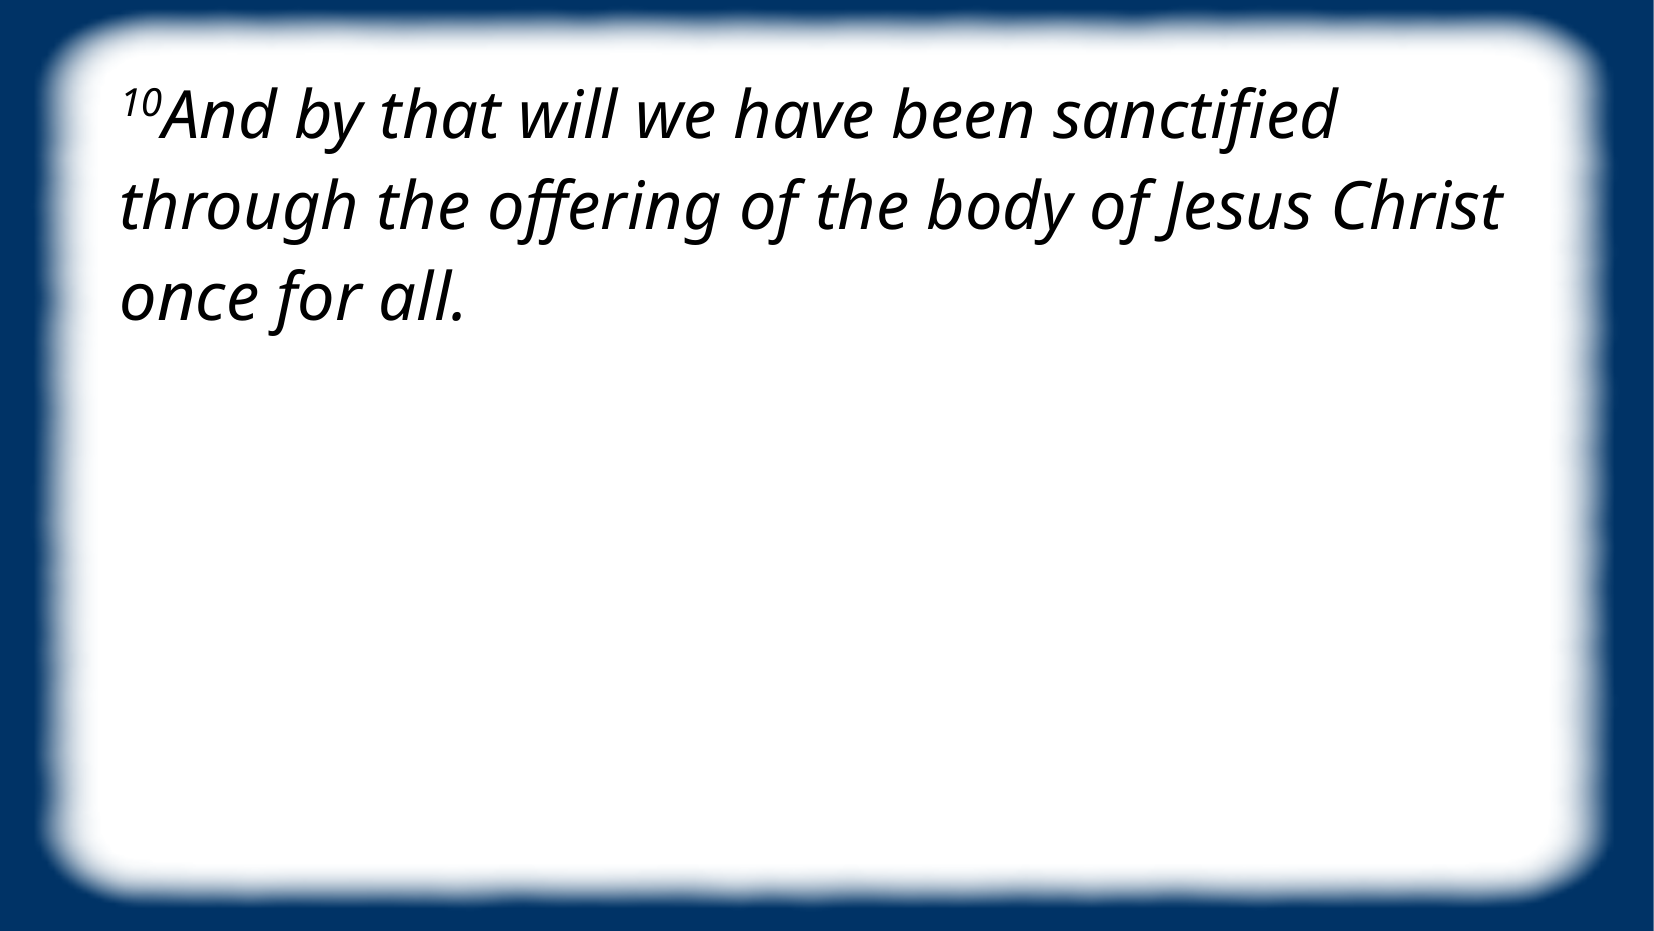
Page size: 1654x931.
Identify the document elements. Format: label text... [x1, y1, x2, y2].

picture [0, 0, 1654, 931]
text_box 10And by that will we have been sanctified through the offering of the body of Jesus Christ once for all. [105, 60, 1546, 414]
